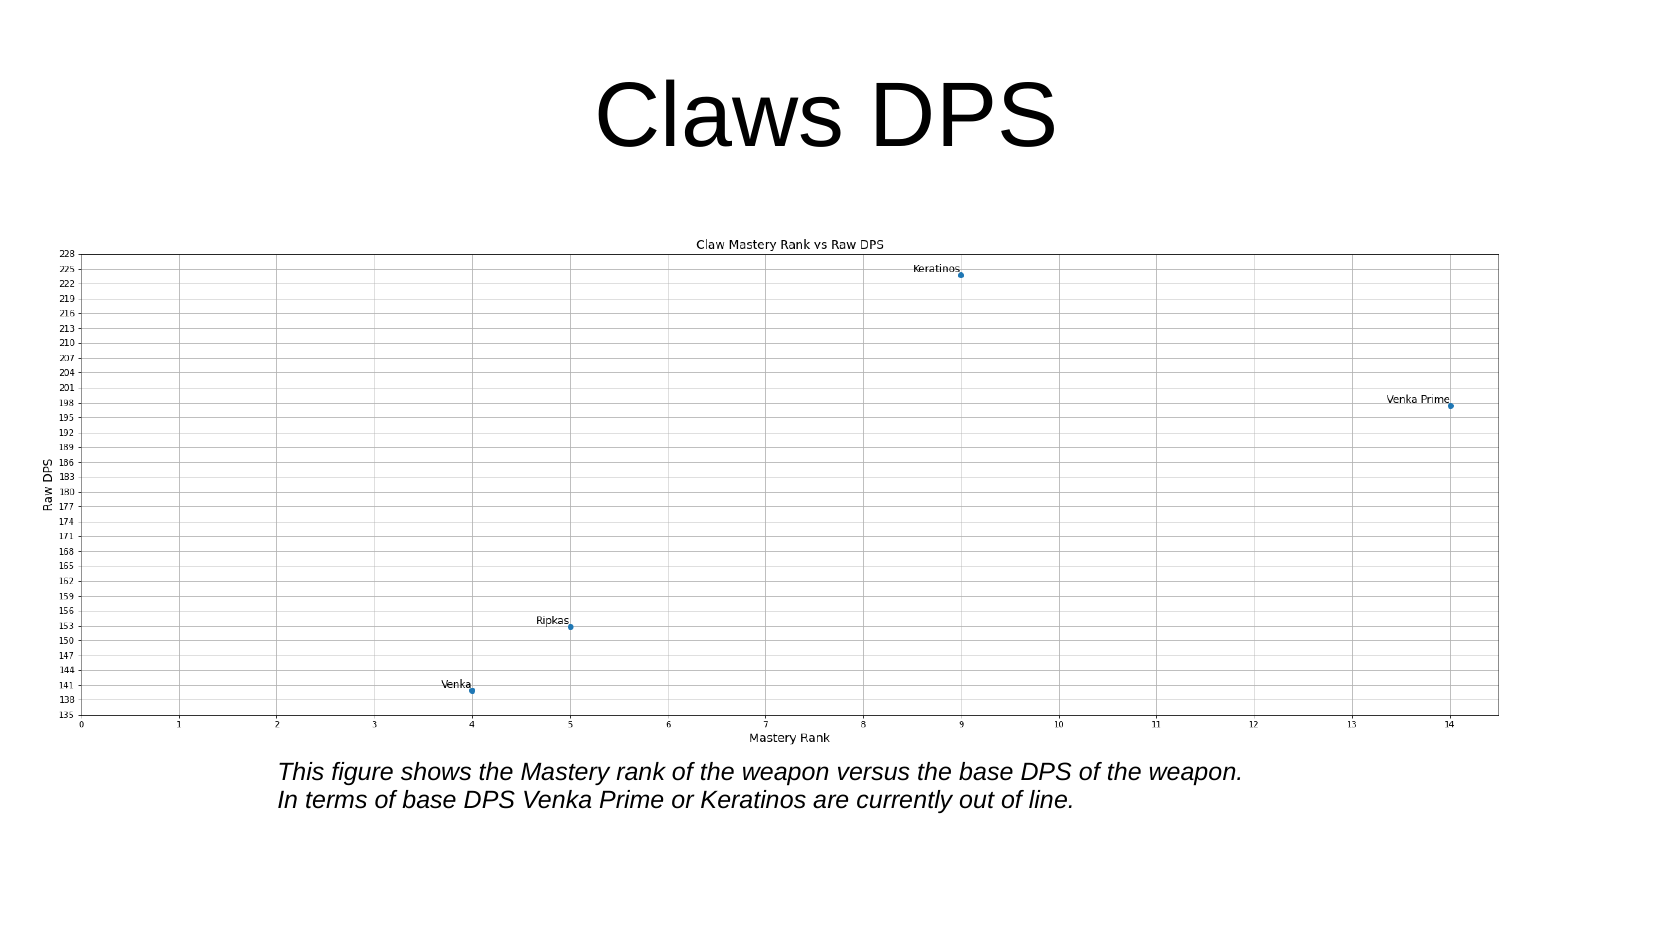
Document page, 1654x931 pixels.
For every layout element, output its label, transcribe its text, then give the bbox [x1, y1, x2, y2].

title Claws DPS [82, 37, 1571, 193]
text_box This figure shows the Mastery rank of the weapon versus the base DPS of the weapon. In terms of base DPS Venka Prime or Keratinos are currently out of line. [262, 750, 1261, 821]
picture [37, 233, 1504, 751]
